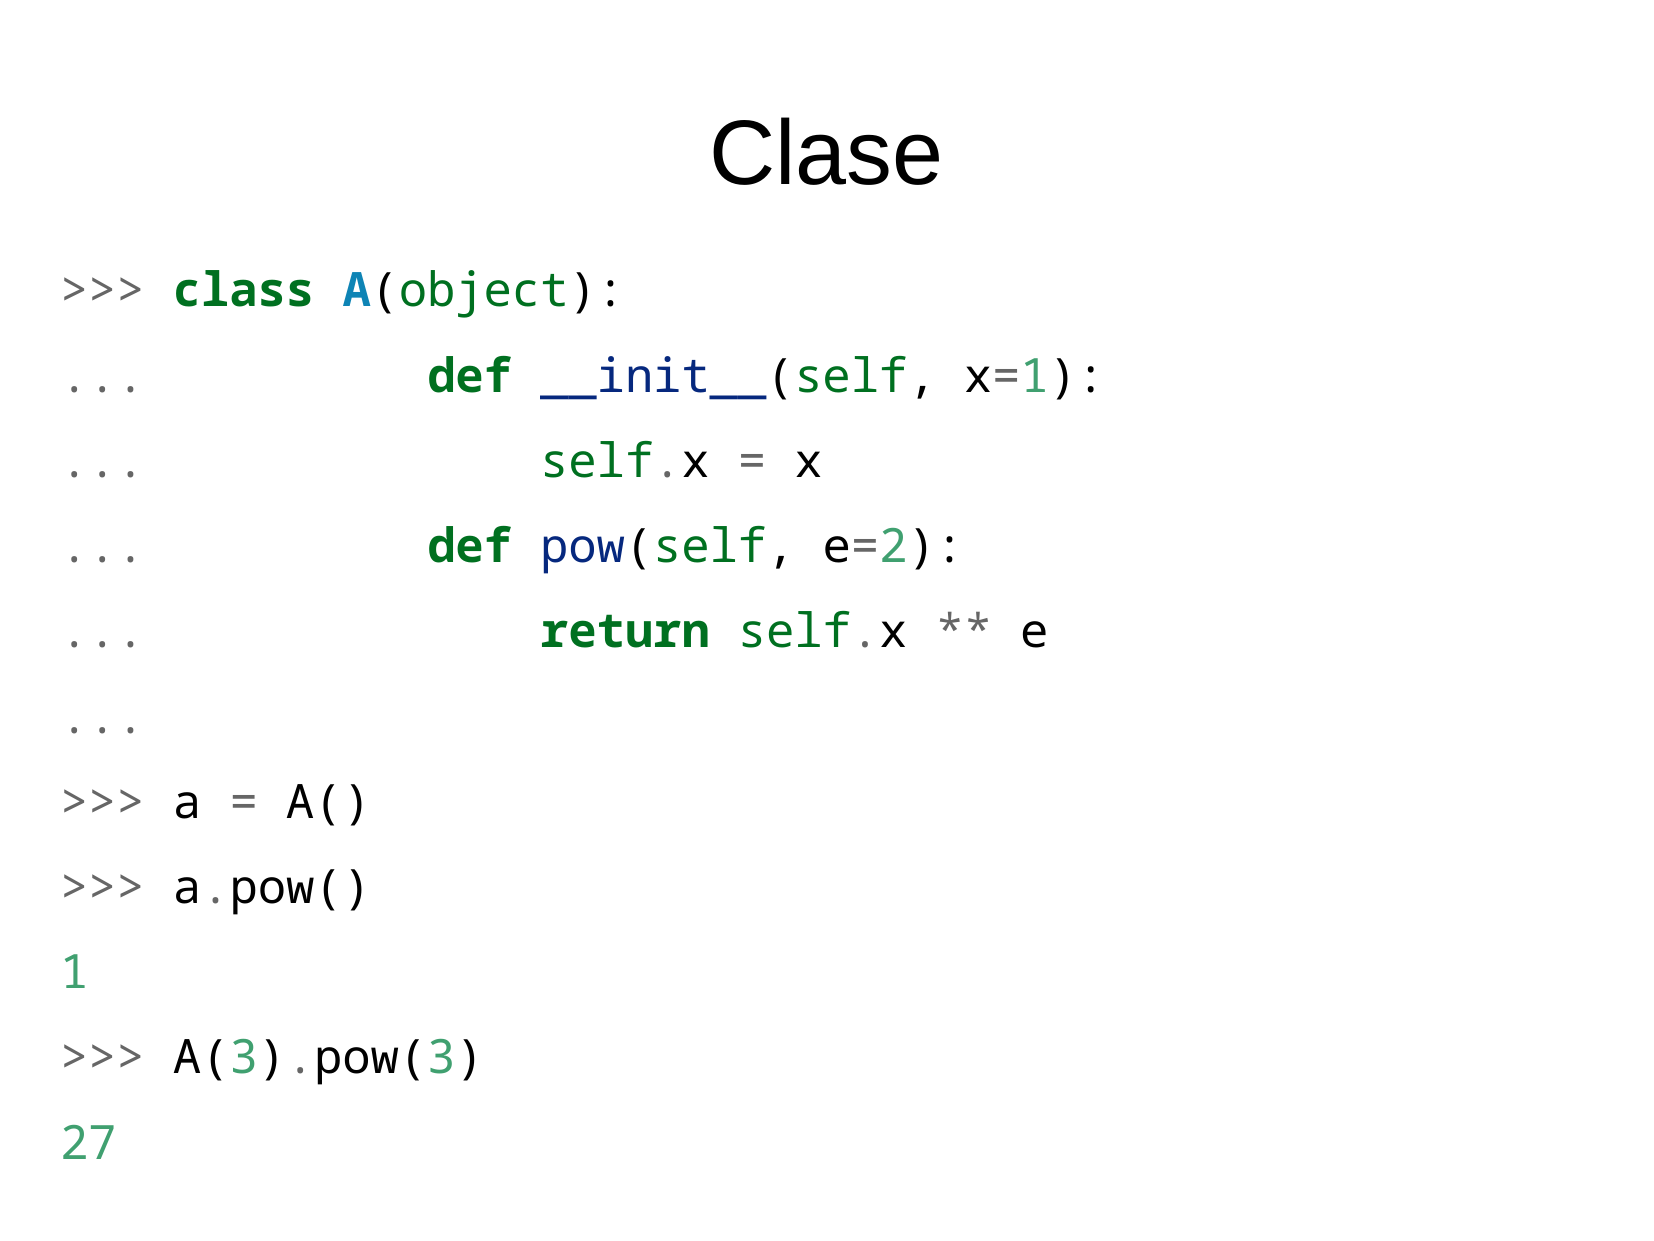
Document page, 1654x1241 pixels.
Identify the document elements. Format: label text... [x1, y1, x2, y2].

list >>> class A(object): ... def __init__(self, x=1): ... self.x = x ... def pow(self, e=2): ... return self.x ** e ... >>> a = A() >>> a.pow() 1 >>> A(3).pow(3) 27 [60, 256, 1606, 1186]
title Clase [82, 49, 1571, 256]
